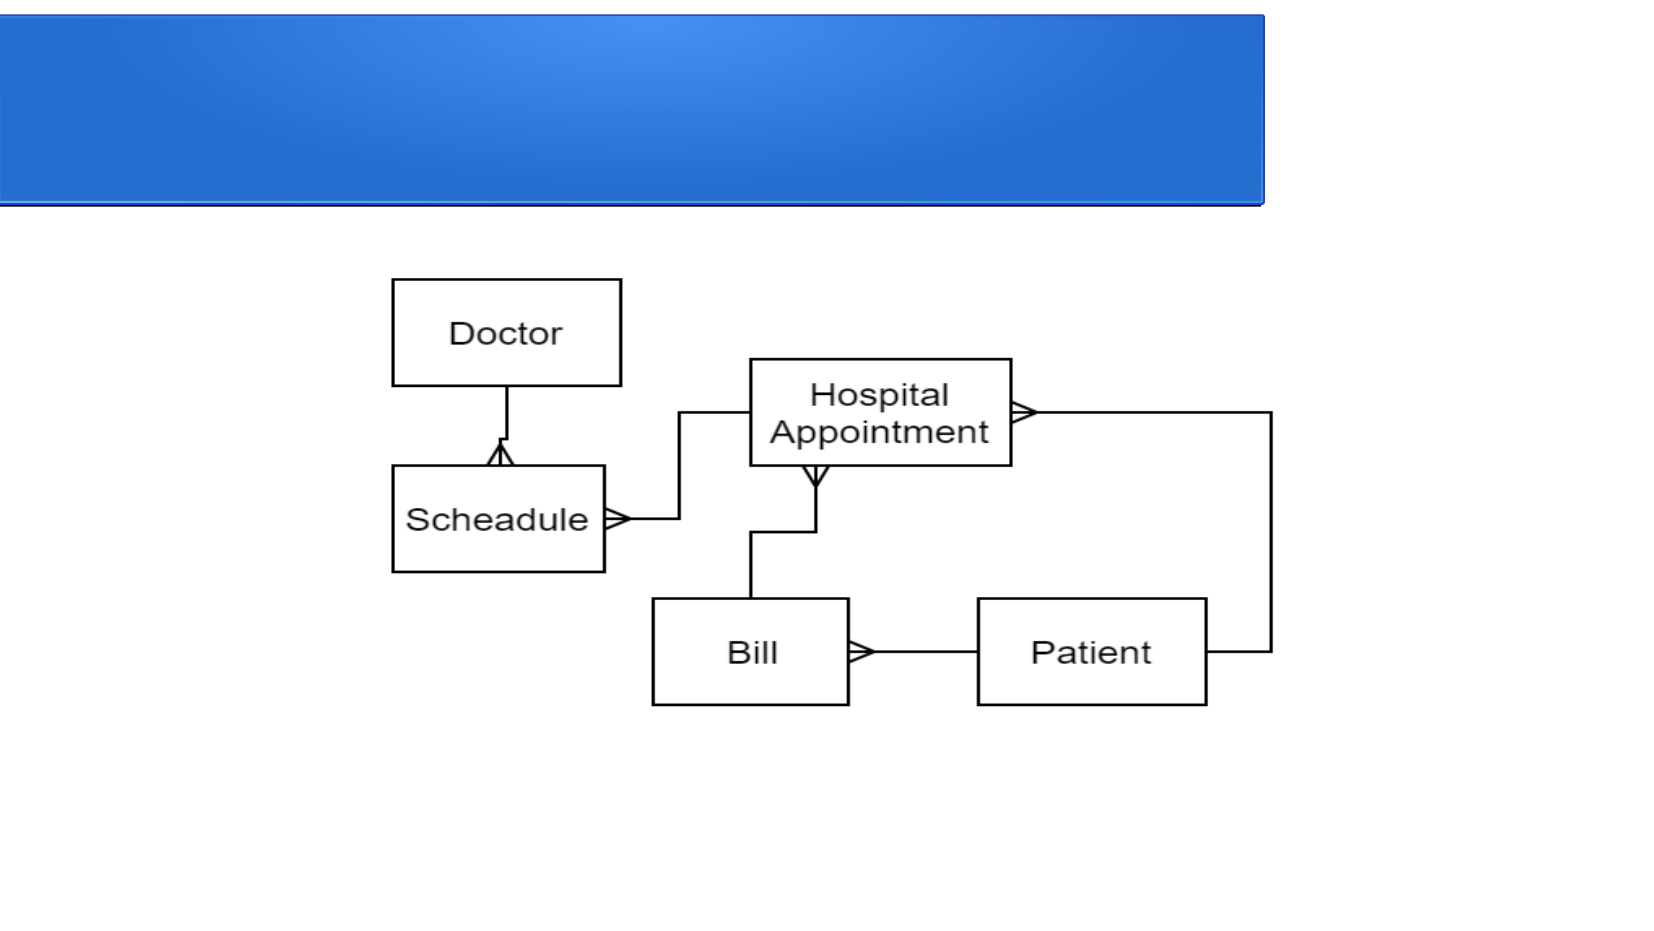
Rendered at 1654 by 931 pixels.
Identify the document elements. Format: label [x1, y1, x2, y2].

picture [382, 269, 1291, 721]
